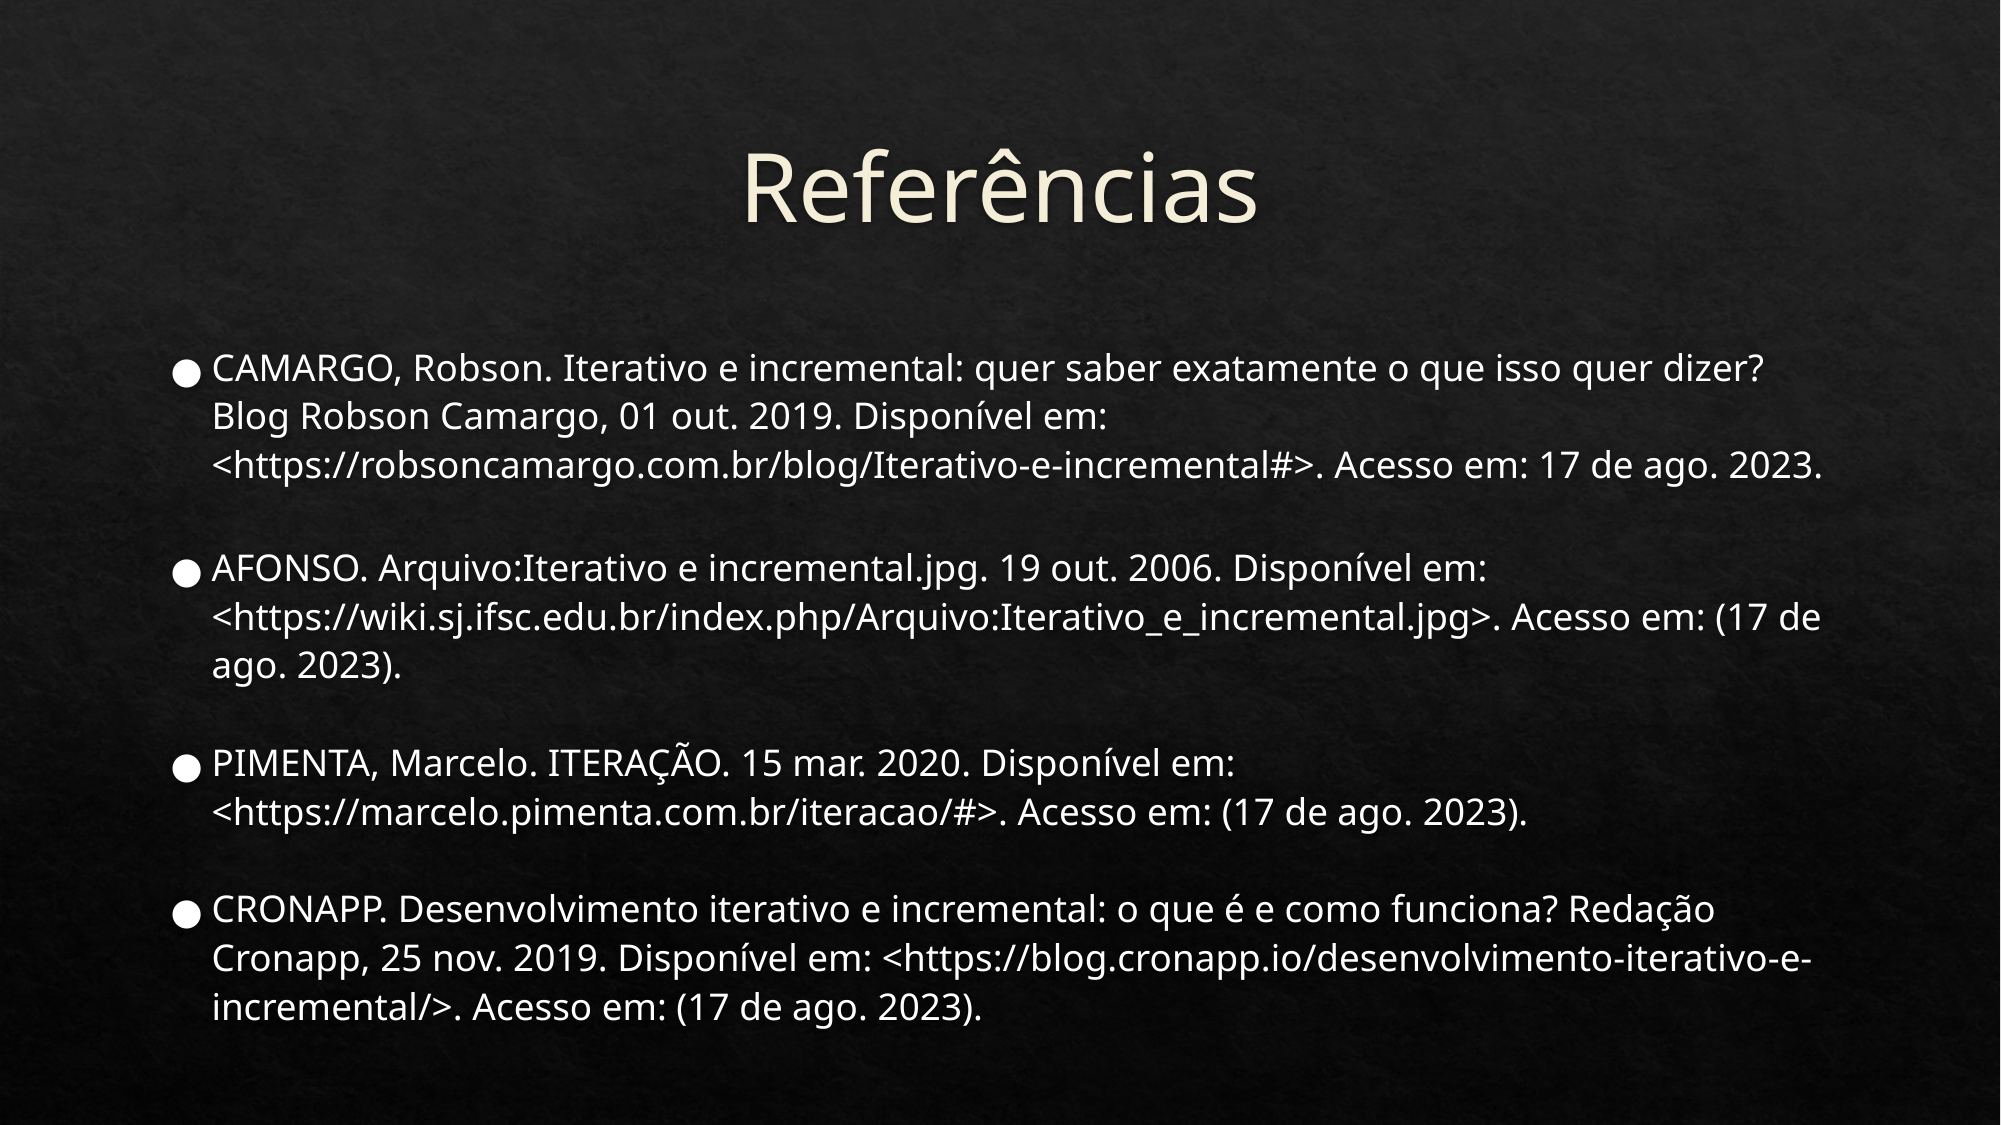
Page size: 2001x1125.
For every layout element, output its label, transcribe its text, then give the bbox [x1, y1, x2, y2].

list CAMARGO, Robson. Iterativo e incremental: quer saber exatamente o que isso quer dizer? Blog Robson Camargo, 01 out. 2019. Disponível em: <https://robsoncamargo.com.br/blog/Iterativo-e-incremental#>. Acesso em: 17 de ago. 2023. AFONSO. Arquivo:Iterativo e incremental.jpg. 19 out. 2006. Disponível em: <https://wiki.sj.ifsc.edu.br/index.php/Arquivo:Iterativo_e_incremental.jpg>. Acesso em: (17 de ago. 2023). PIMENTA, Marcelo. ITERAÇÃO. 15 mar. 2020. Disponível em: <https://marcelo.pimenta.com.br/iteracao/#>. Acesso em: (17 de ago. 2023). CRONAPP. Desenvolvimento iterativo e incremental: o que é e como funciona? Redação Cronapp, 25 nov. 2019. Disponível em: <https://blog.cronapp.io/desenvolvimento-iterativo-e-incremental/>. Acesso em: (17 de ago. 2023). [143, 332, 1842, 1066]
title Referências [150, 88, 1850, 295]
picture [0, 0, 2001, 1125]
